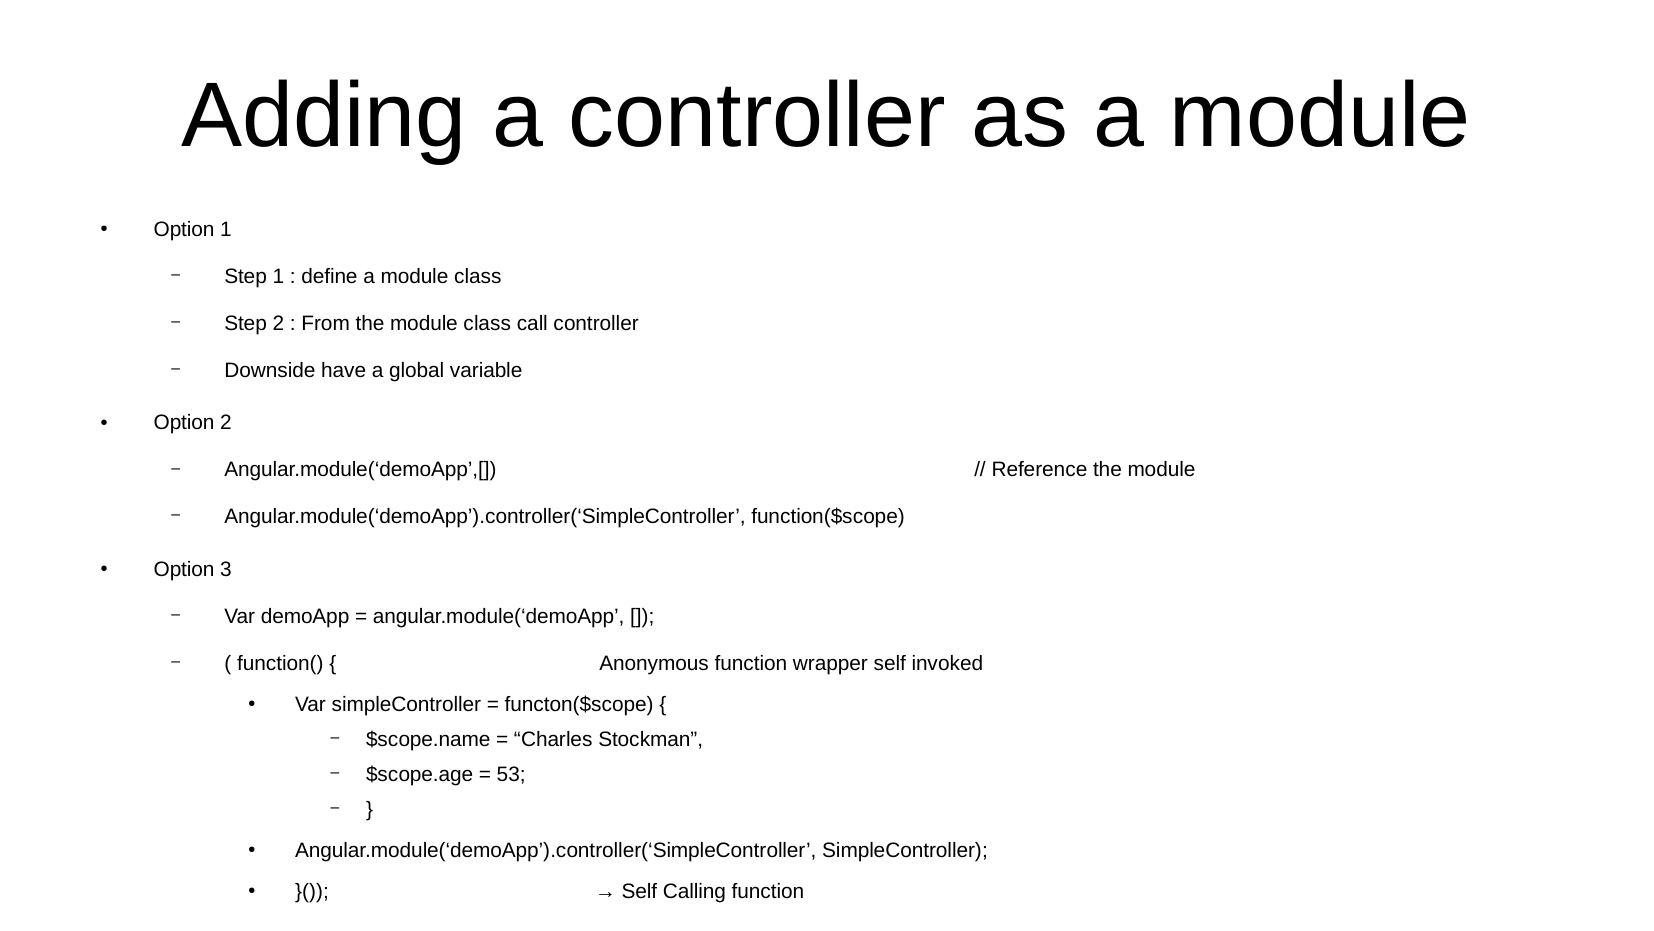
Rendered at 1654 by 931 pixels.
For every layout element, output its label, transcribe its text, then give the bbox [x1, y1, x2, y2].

list Option 1 Step 1 : define a module class Step 2 : From the module class call controller Downside have a global variable Option 2 Angular.module(‘demoApp’,[]) // Reference the module Angular.module(‘demoApp’).controller(‘SimpleController’, function($scope) Option 3 Var demoApp = angular.module(‘demoApp’, []); ( function() { Anonymous function wrapper self invoked Var simpleController = functon($scope) { $scope.name = “Charles Stockman”, $scope.age = 53; } Angular.module(‘demoApp’).controller(‘SimpleController’, SimpleController); }()); → Self Calling function [82, 217, 1576, 916]
title Adding a controller as a module [82, 37, 1571, 193]
